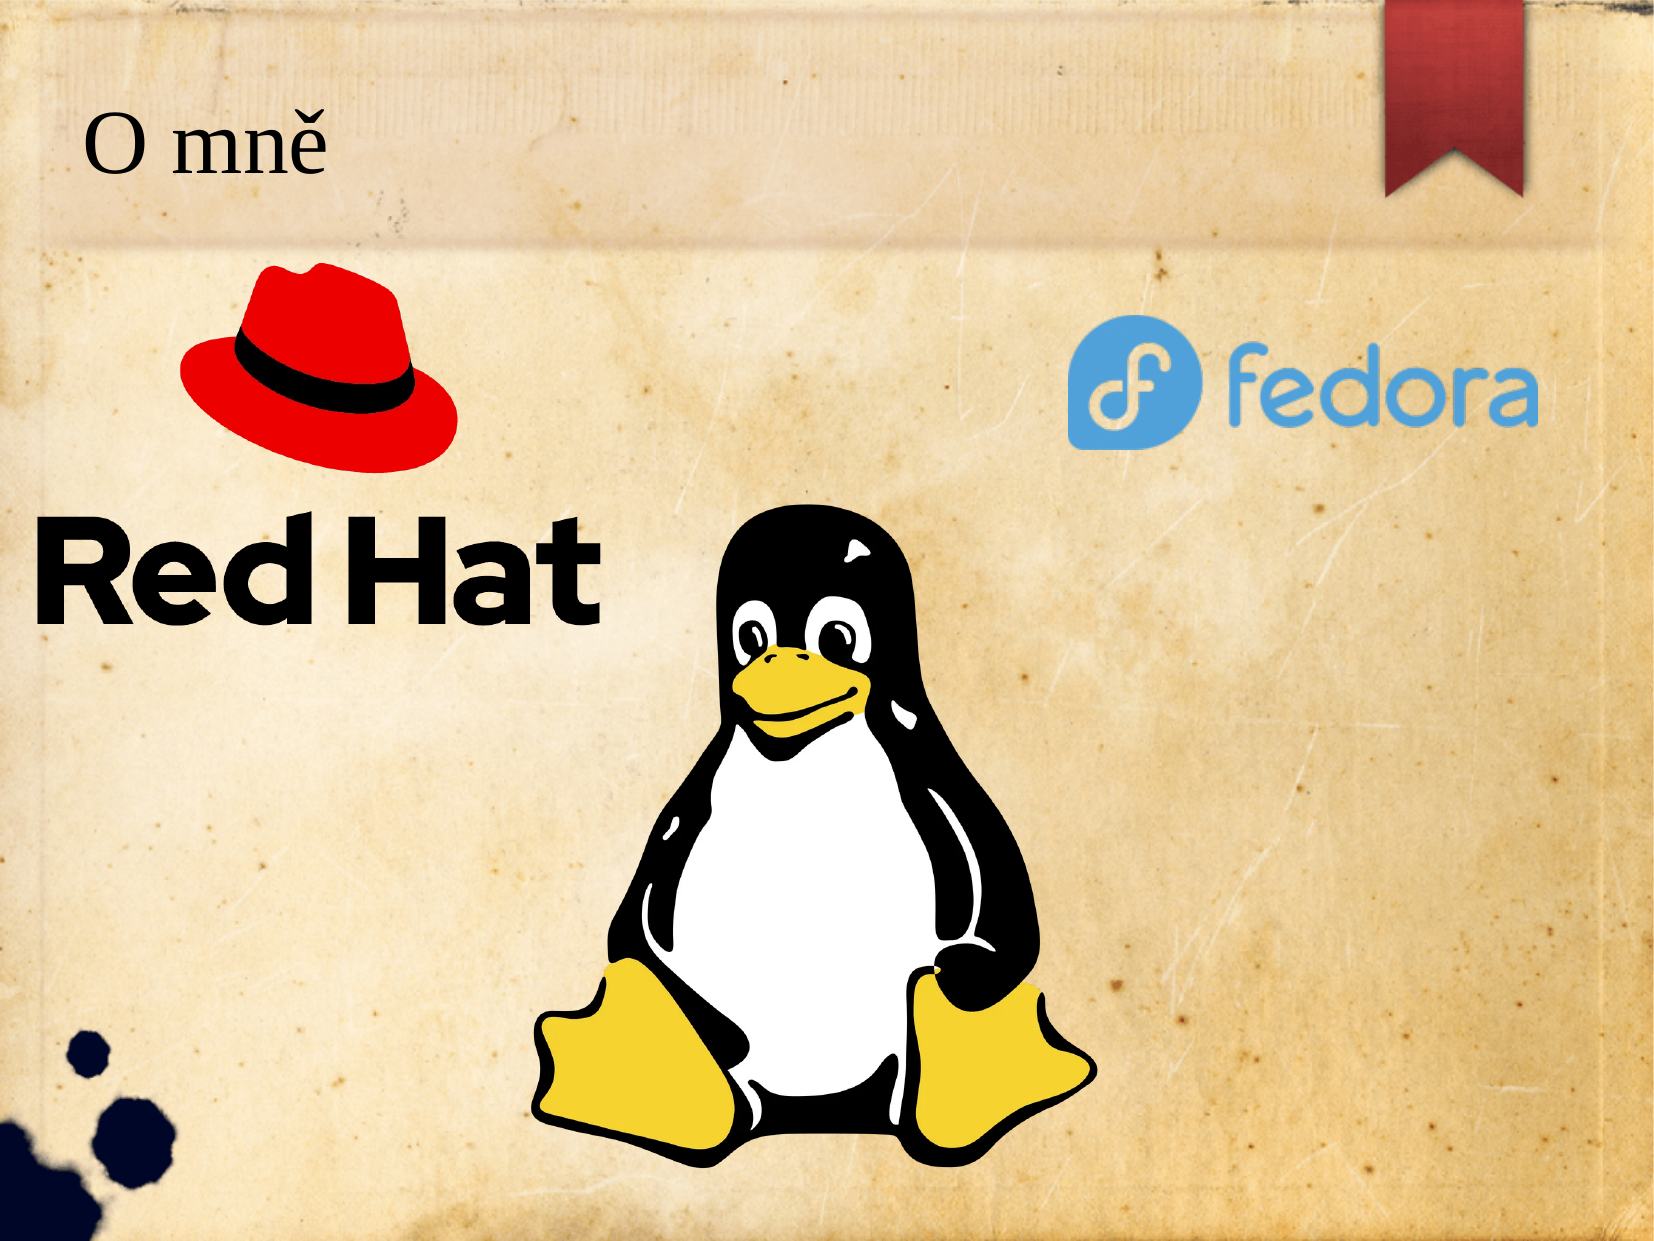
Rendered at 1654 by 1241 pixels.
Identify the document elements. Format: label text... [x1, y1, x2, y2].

picture [0, 0, 1654, 1241]
title O mně [82, 49, 1347, 237]
